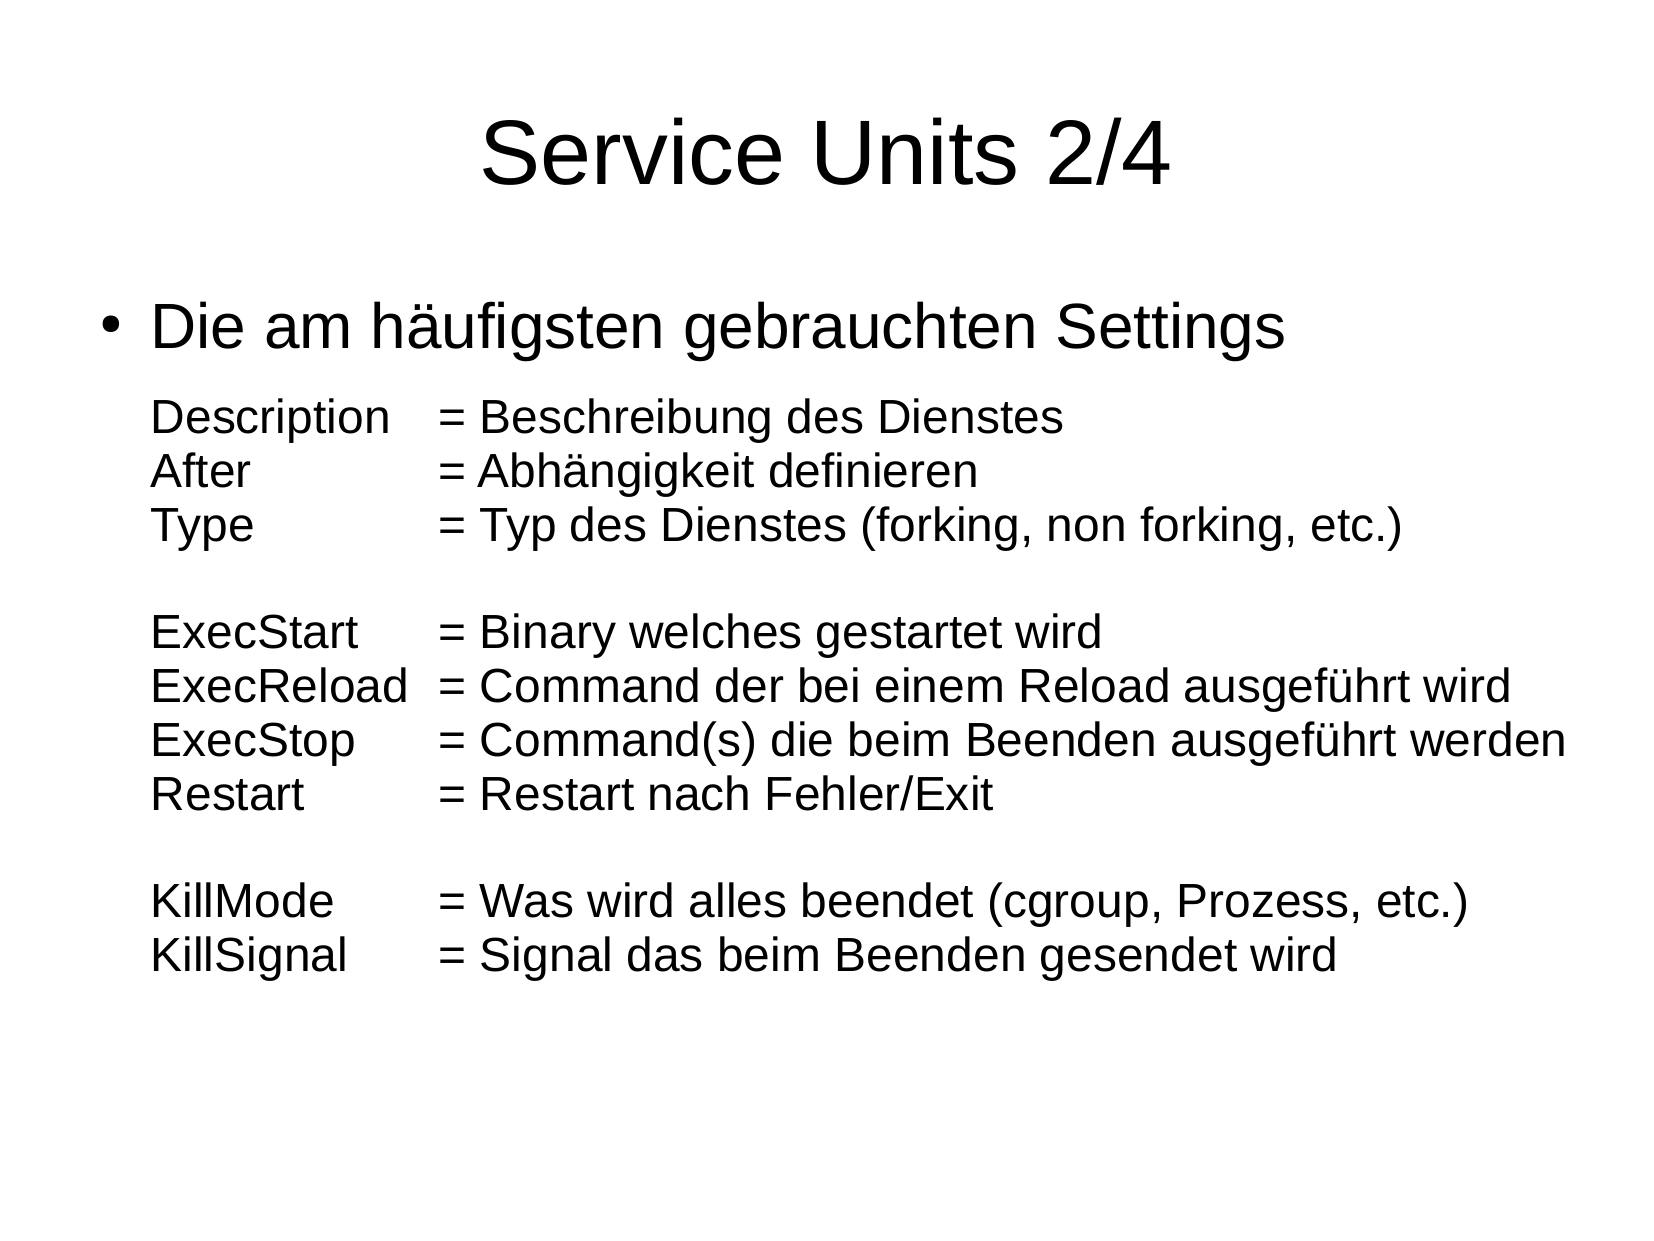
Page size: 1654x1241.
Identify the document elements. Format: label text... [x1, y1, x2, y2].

title Service Units 2/4 [82, 49, 1571, 257]
list Die am häufigsten gebrauchten Settings Description = Beschreibung des Dienstes After = Abhängigkeit definieren Type = Typ des Dienstes (forking, non forking, etc.) ExecStart = Binary welches gestartet wird ExecReload = Command der bei einem Reload ausgeführt wird ExecStop = Command(s) die beim Beenden ausgeführt werden Restart = Restart nach Fehler/Exit KillMode = Was wird alles beendet (cgroup, Prozess, etc.) KillSignal = Signal das beim Beenden gesendet wird [82, 290, 1571, 1010]
